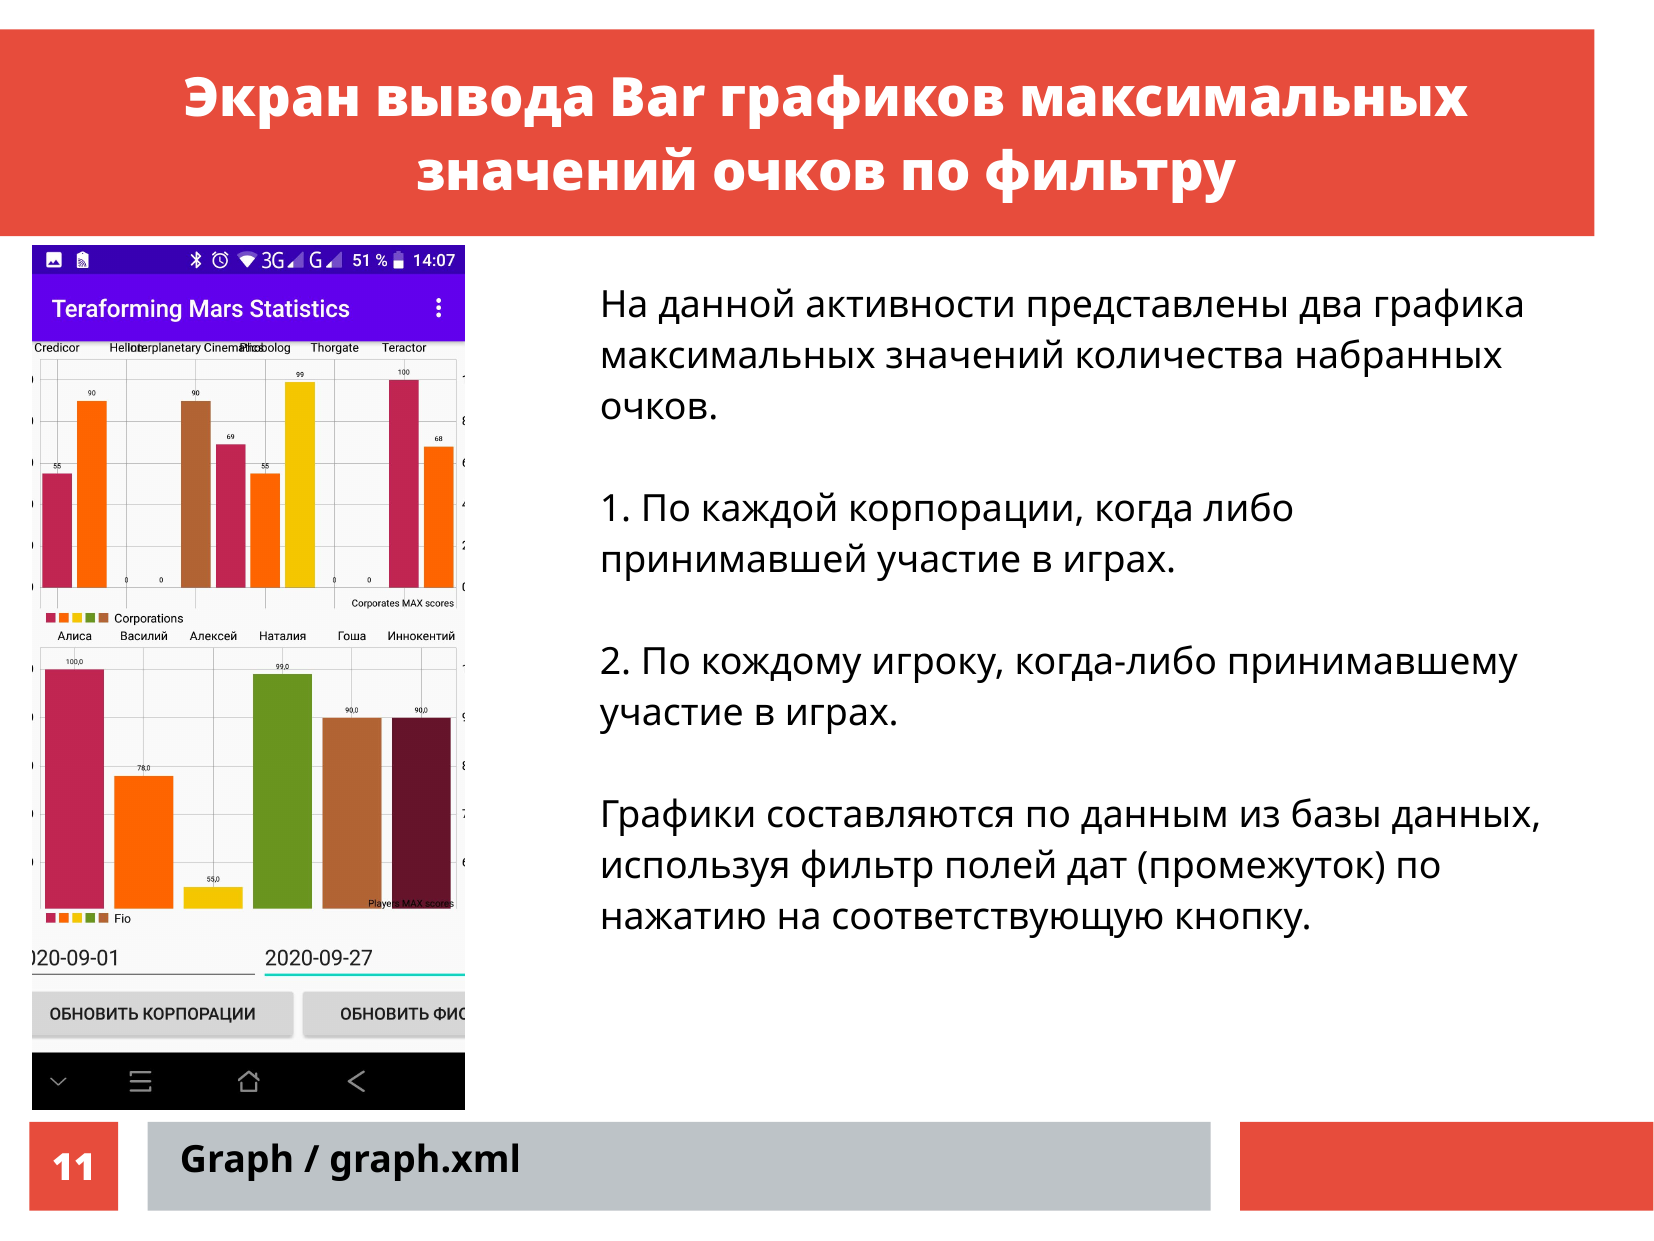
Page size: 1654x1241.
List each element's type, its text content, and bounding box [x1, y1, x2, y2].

text_box Graph / graph.xml [164, 1124, 1050, 1191]
title Экран вывода Bar графиков максимальных значений очков по фильтру [58, 58, 1595, 207]
text_box На данной активности представлены два графика максимальных значений количества набранных очков. 1. По каждой корпорации, когда либо принимавшей участие в играх. 2. По кождому игроку, когда-либо принимавшему участие в играх. Графики составляются по данным из базы данных, используя фильтр полей дат (промежуток) по нажатию на соответствующую кнопку. [584, 269, 1560, 949]
picture [32, 245, 465, 1110]
